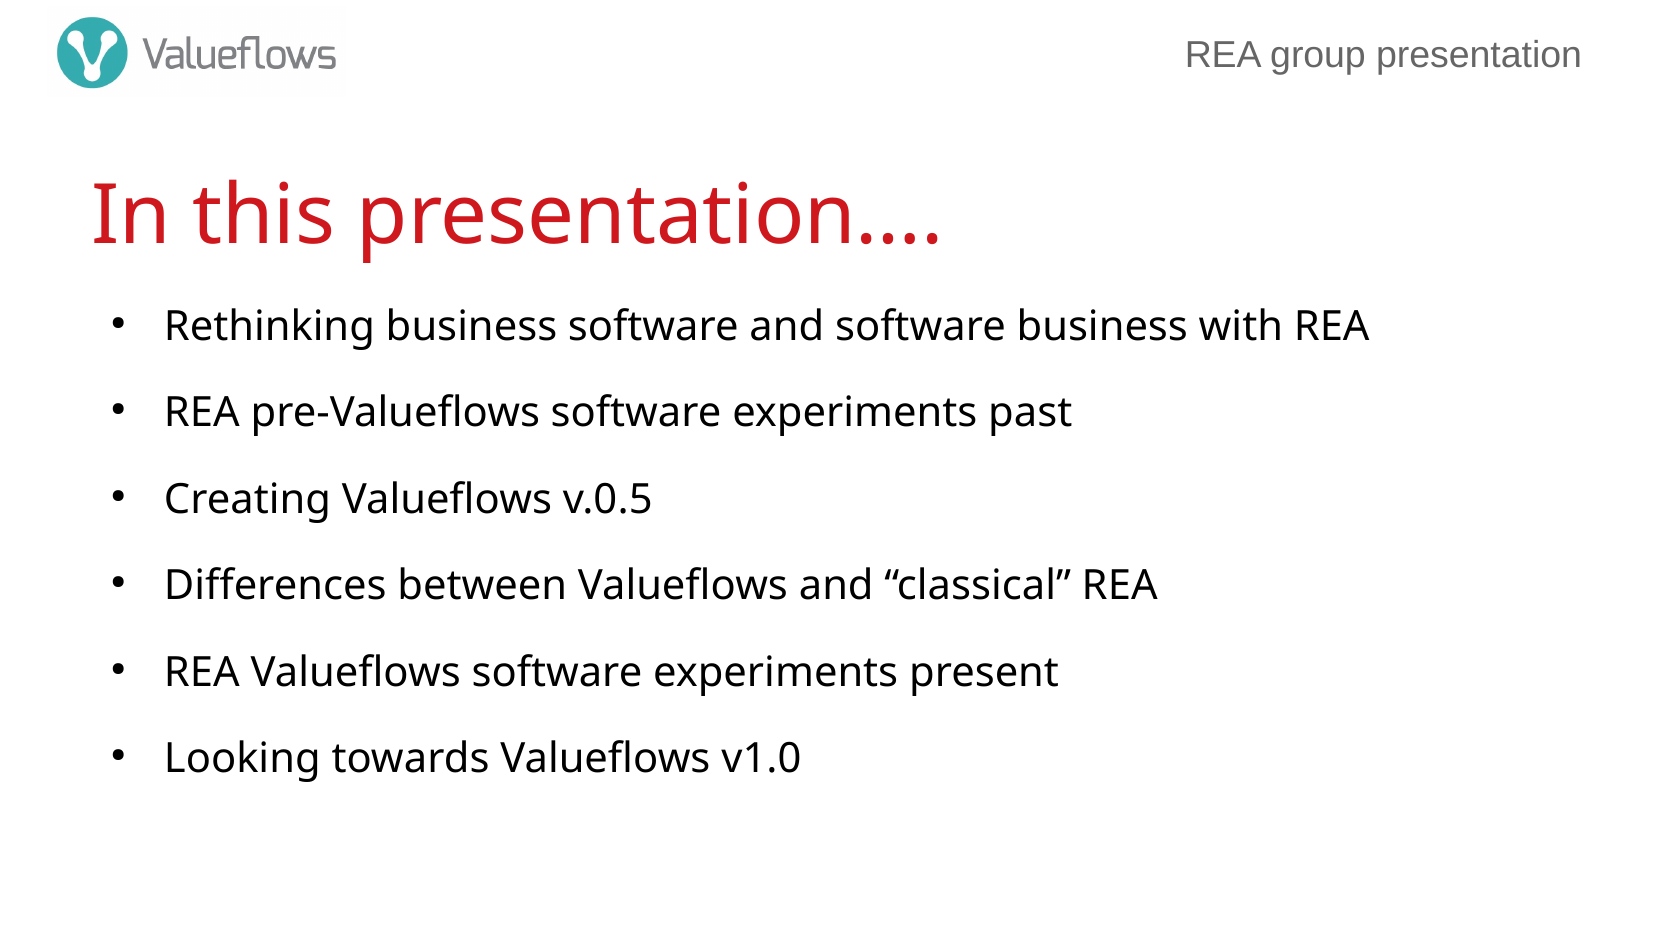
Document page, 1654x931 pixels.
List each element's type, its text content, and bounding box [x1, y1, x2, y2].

text_box In this presentation…. [76, 147, 1007, 246]
picture [47, 6, 346, 97]
list Rethinking business software and software business with REA REA pre-Valueflows software experiments past Creating Valueflows v.0.5 Differences between Valueflows and “classical” REA REA Valueflows software experiments present Looking towards Valueflows v1.0 [93, 295, 1559, 858]
text_box REA group presentation [1170, 26, 1630, 126]
